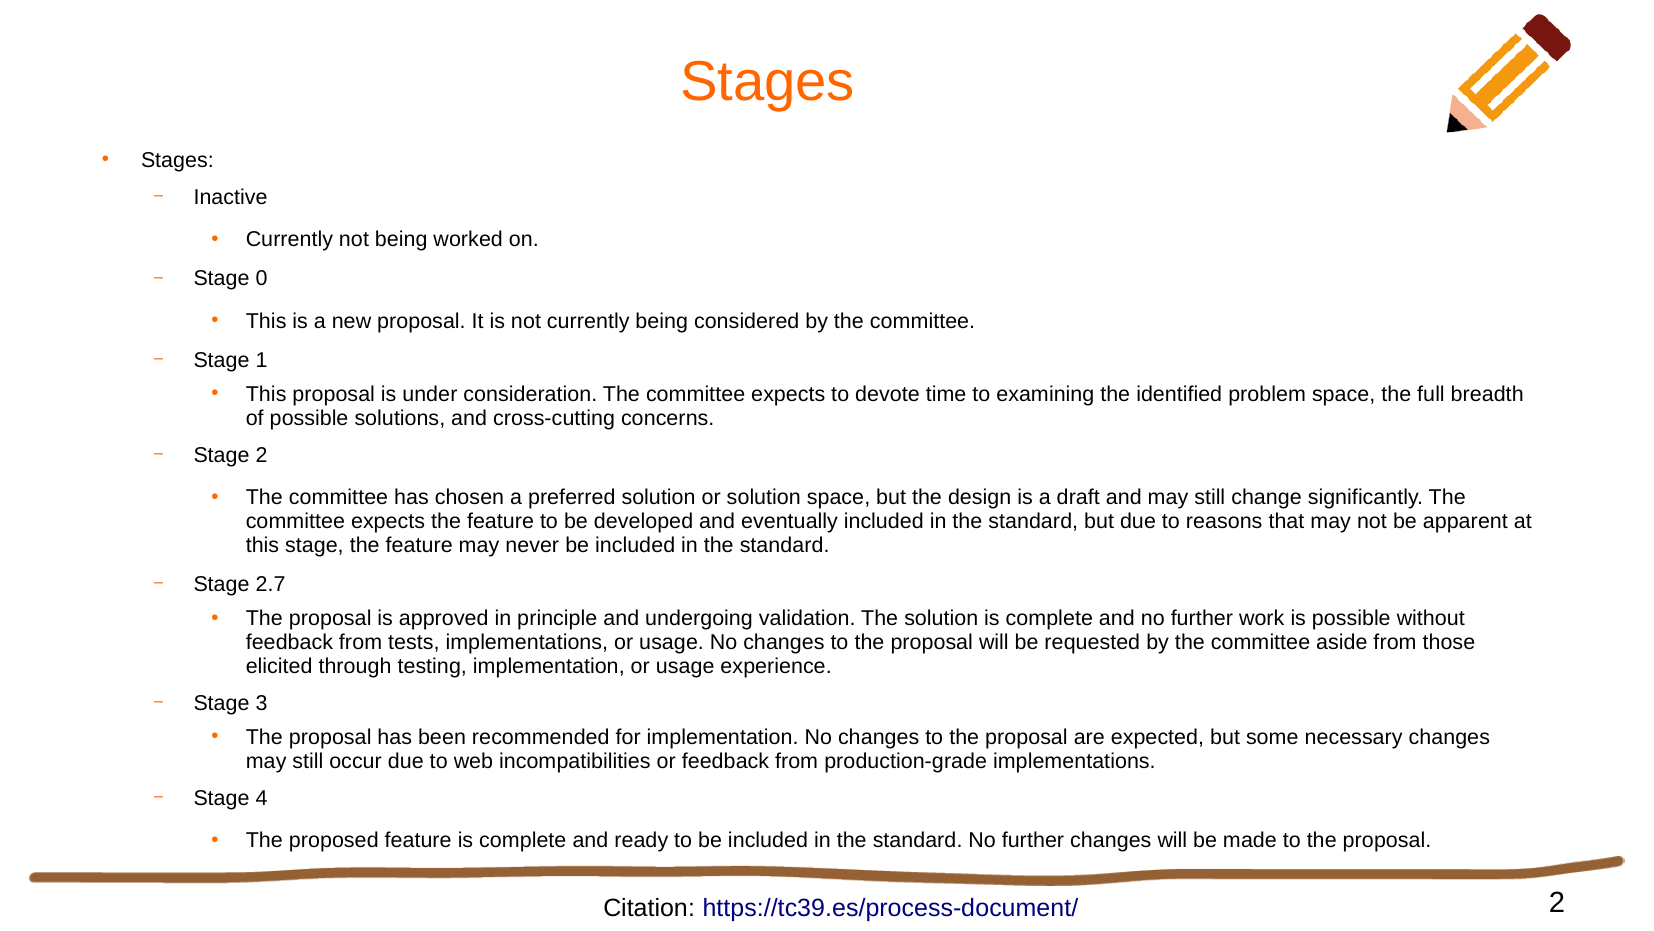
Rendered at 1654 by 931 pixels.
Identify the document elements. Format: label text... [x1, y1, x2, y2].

title Stages [88, 29, 1447, 133]
text_box Citation: https://tc39.es/process-document/ [588, 885, 1182, 931]
list Stages: Inactive Currently not being worked on. Stage 0 This is a new proposal. It is not currently being considered by the committee. Stage 1 This proposal is under consideration. The committee expects to devote time to examining the identified problem space, the full breadth of possible solutions, and cross-cutting concerns. Stage 2 The committee has chosen a preferred solution or solution space, but the design is a draft and may still change significantly. The committee expects the feature to be developed and eventually included in the standard, but due to reasons that may not be apparent at this stage, the feature may never be included in the standard. Stage 2.7 The proposal is approved in principle and undergoing validation. The solution is complete and no further work is possible without feedback from tests, implementations, or usage. No changes to the proposal will be requested by the committee aside from those elicited through testing, implementation, or usage experience. Stage 3 The proposal has been recommended for implementation. No changes to the proposal are expected, but some necessary changes may still occur due to web incompatibilities or feedback from production-grade implementations. Stage 4 The proposed feature is complete and ready to be included in the standard. No further changes will be made to the proposal. [88, 147, 1536, 857]
picture [29, 856, 1625, 886]
picture [1446, 14, 1571, 133]
